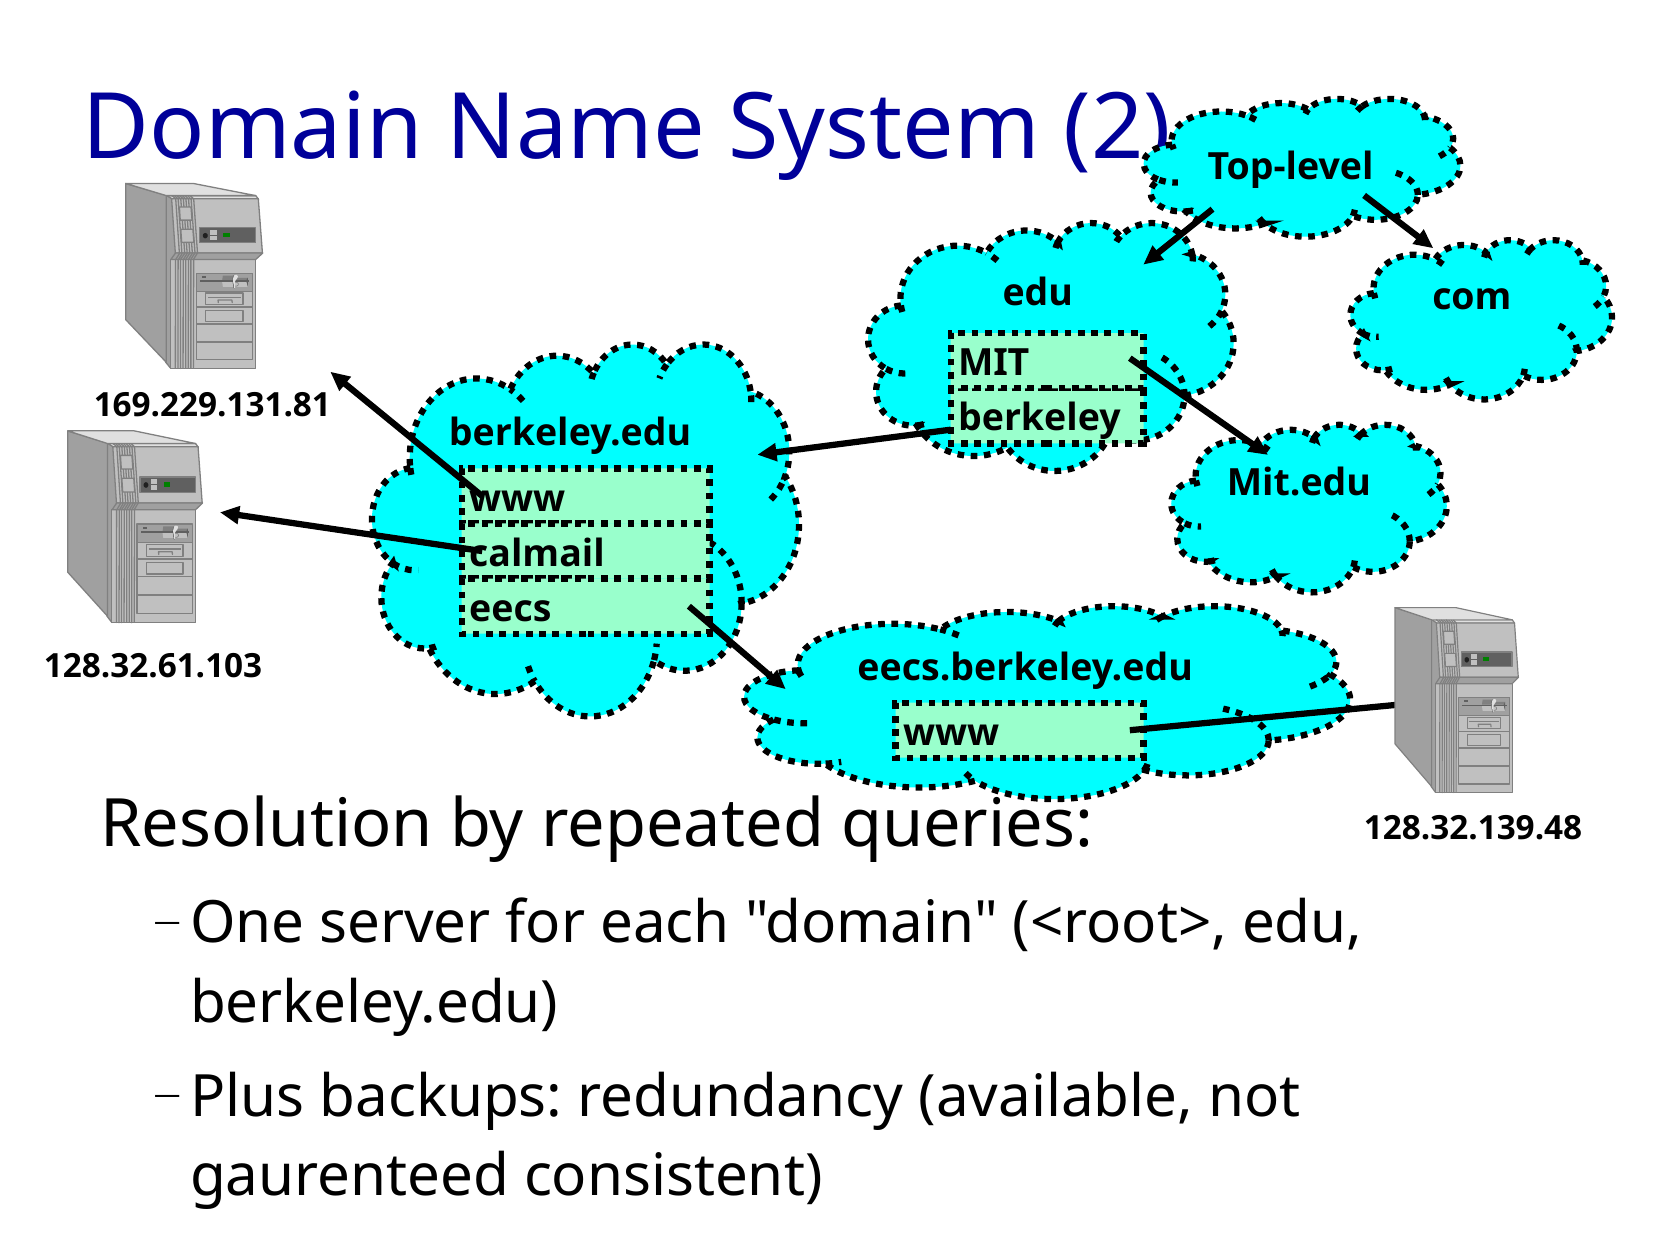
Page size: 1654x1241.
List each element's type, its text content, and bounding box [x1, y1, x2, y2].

text_box eecs [461, 578, 710, 634]
text_box com [1350, 240, 1613, 400]
text_box Top-level [1143, 98, 1461, 237]
text_box 128.32.61.103 [36, 636, 270, 692]
text_box berkeley [950, 389, 1144, 444]
list Resolution by repeated queries: One server for each "domain" (<root>, edu, berkeley.edu) Plus backups: redundancy (available, not gaurenteed consistent) [64, 775, 1576, 1241]
text_box berkeley.edu [371, 442, 461, 544]
text_box berkeley.edu [412, 344, 800, 639]
text_box 128.32.139.48 [1356, 798, 1590, 854]
text_box www [461, 468, 710, 523]
text_box calmail [461, 523, 710, 578]
text_box eecs.berkeley.edu [744, 606, 1351, 800]
text_box MIT [950, 333, 1144, 389]
text_box Mit.edu [1171, 424, 1447, 593]
picture [124, 182, 265, 371]
text_box www [895, 702, 1144, 758]
picture [66, 429, 205, 625]
text_box 169.229.131.81 [86, 375, 339, 431]
text_box edu [1144, 373, 1185, 440]
title Domain Name System (2) [82, 29, 1571, 218]
text_box edu [868, 223, 1234, 430]
text_box berkeley.edu [375, 539, 729, 717]
picture [1393, 606, 1521, 795]
text_box edu [926, 434, 1105, 471]
